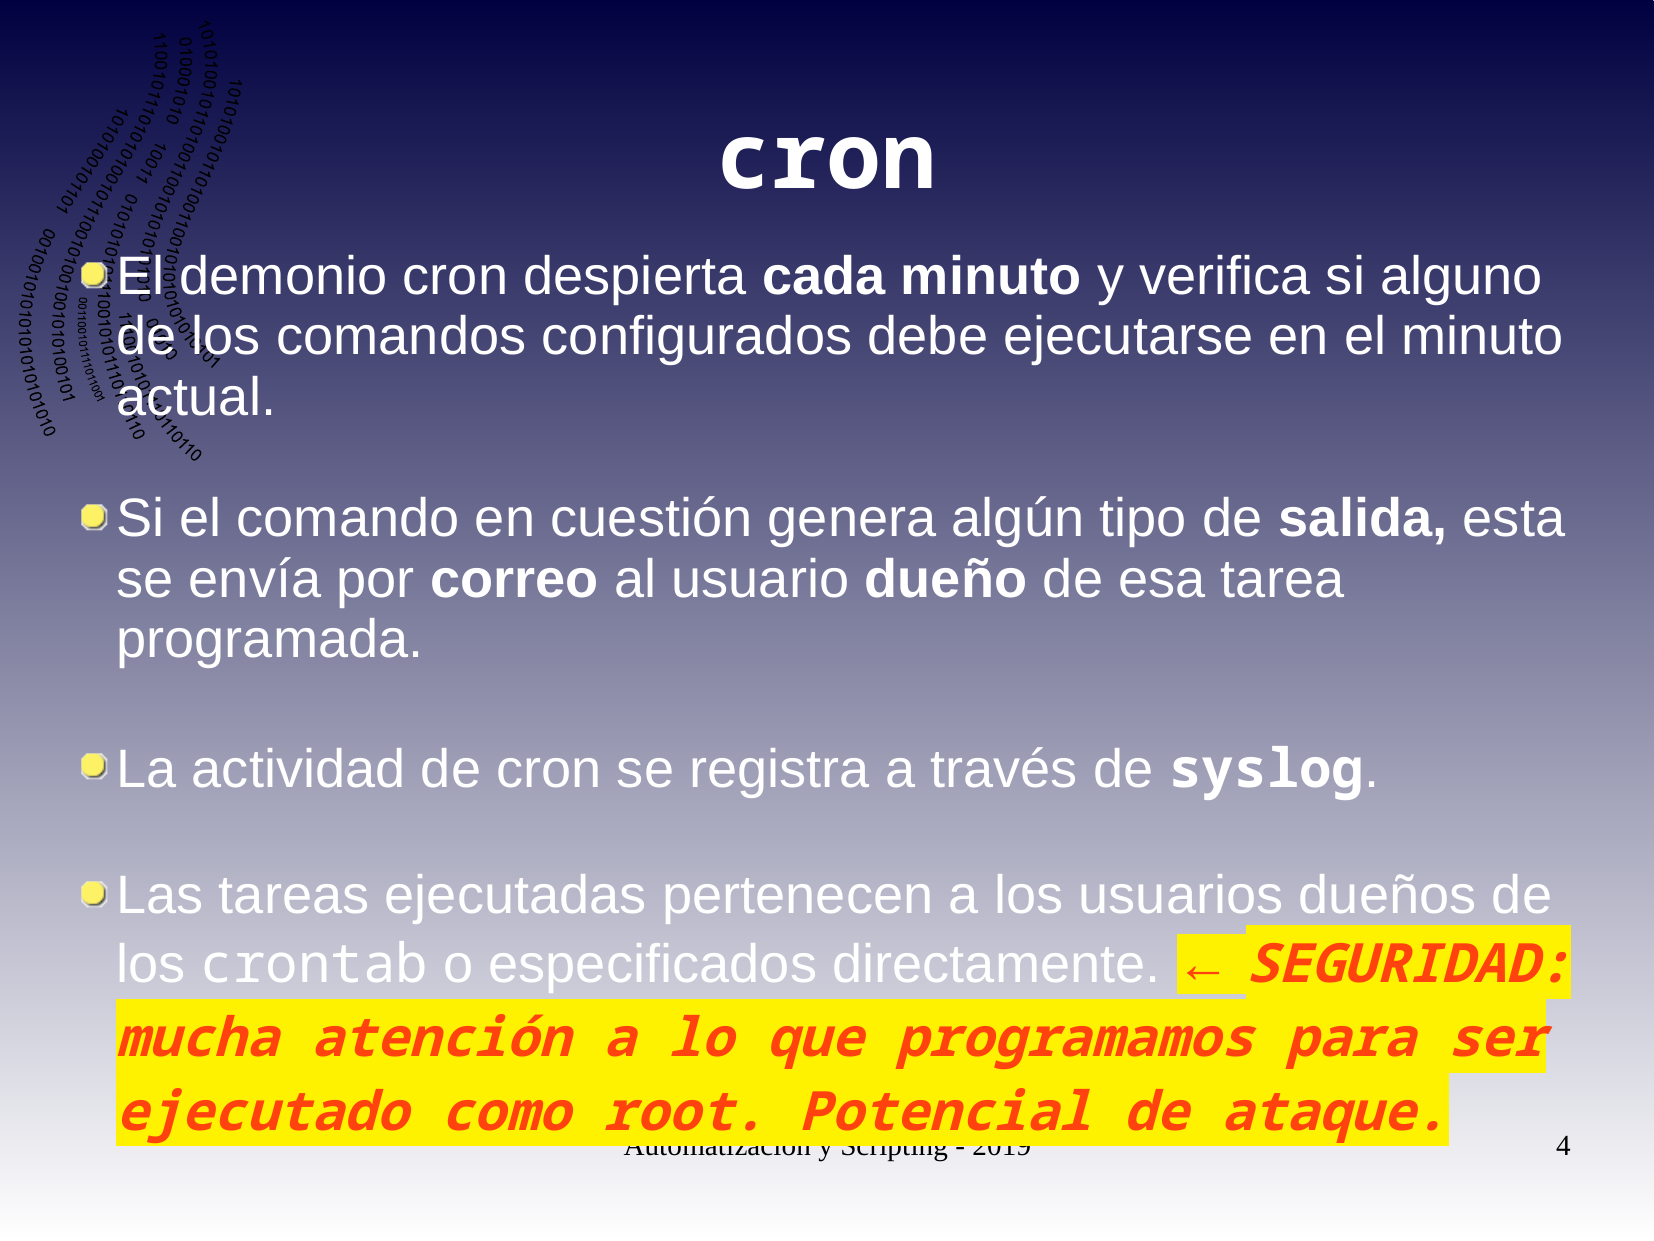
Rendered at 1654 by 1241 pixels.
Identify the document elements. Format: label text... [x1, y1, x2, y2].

text_box El demonio cron despierta cada minuto y verifica si alguno de los comandos configurados debe ejecutarse en el minuto actual. Si el comando en cuestión genera algún tipo de salida, esta se envía por correo al usuario dueño de esa tarea programada. La actividad de cron se registra a través de syslog. Las tareas ejecutadas pertenecen a los usuarios dueños de los crontab o especificados directamente. ← SEGURIDAD: mucha atención a lo que programamos para ser ejecutado como root. Potencial de ataque. [65, 237, 1588, 1132]
title cron [243, 49, 1571, 237]
picture [18, 20, 243, 461]
